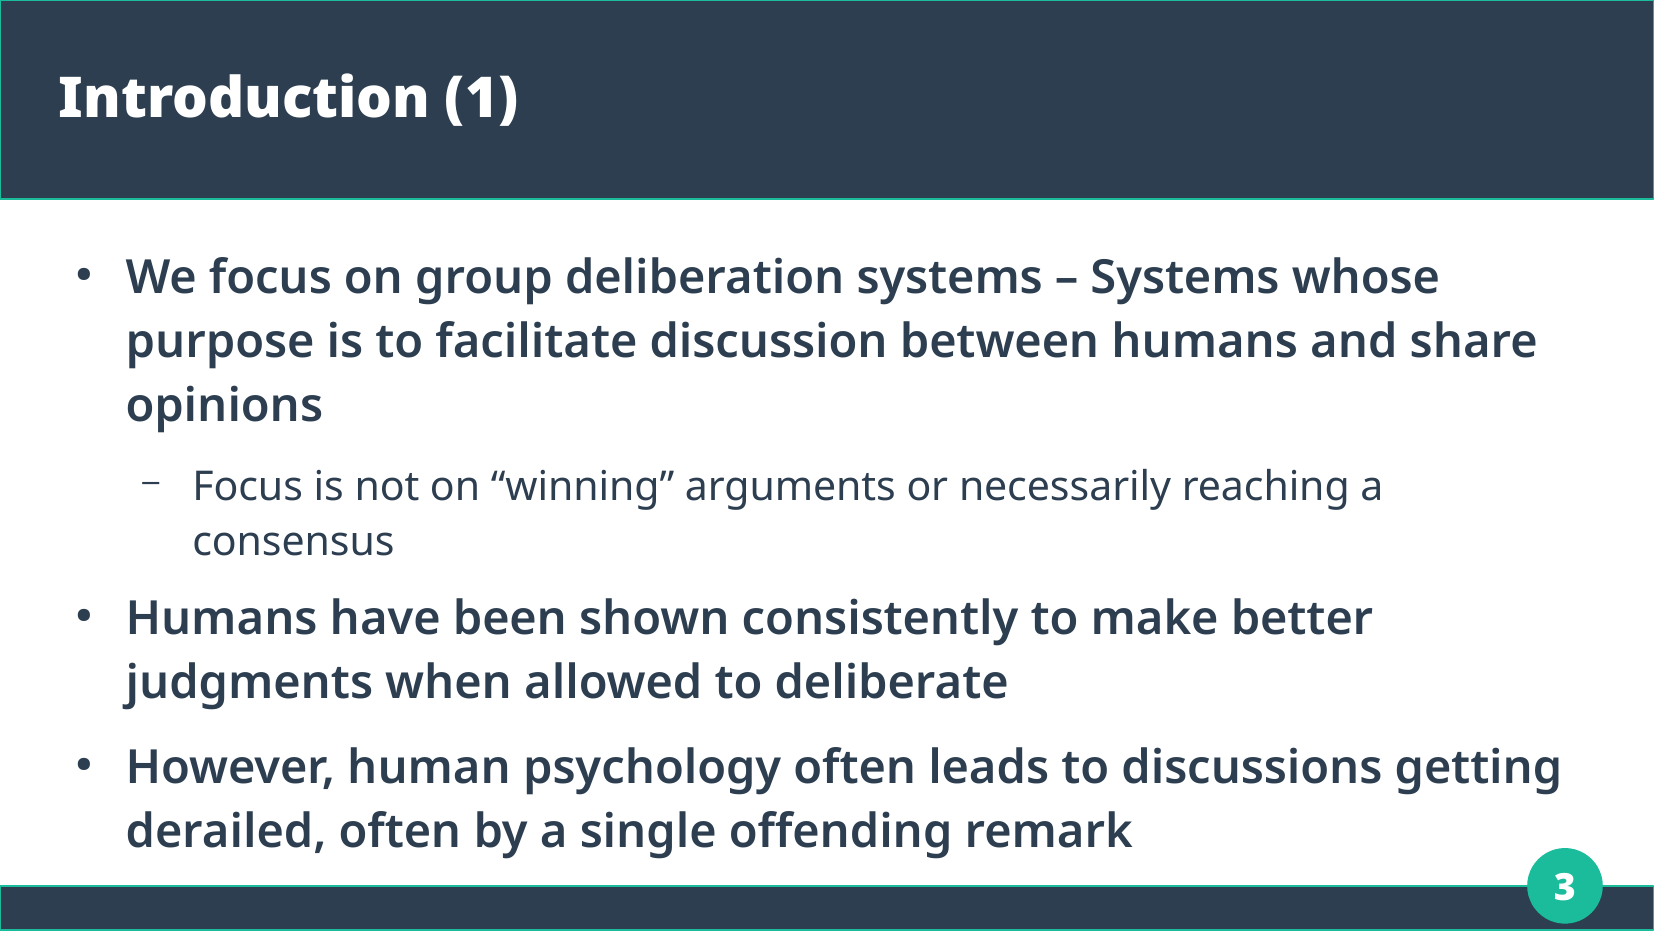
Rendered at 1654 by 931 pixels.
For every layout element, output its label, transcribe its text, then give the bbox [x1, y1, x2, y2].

list We focus on group deliberation systems – Systems whose purpose is to facilitate discussion between humans and share opinions Focus is not on “winning” arguments or necessarily reaching a consensus Humans have been shown consistently to make better judgments when allowed to deliberate However, human psychology often leads to discussions getting derailed, often by a single offending remark [59, 243, 1595, 864]
title Introduction (1) [59, 37, 1595, 156]
